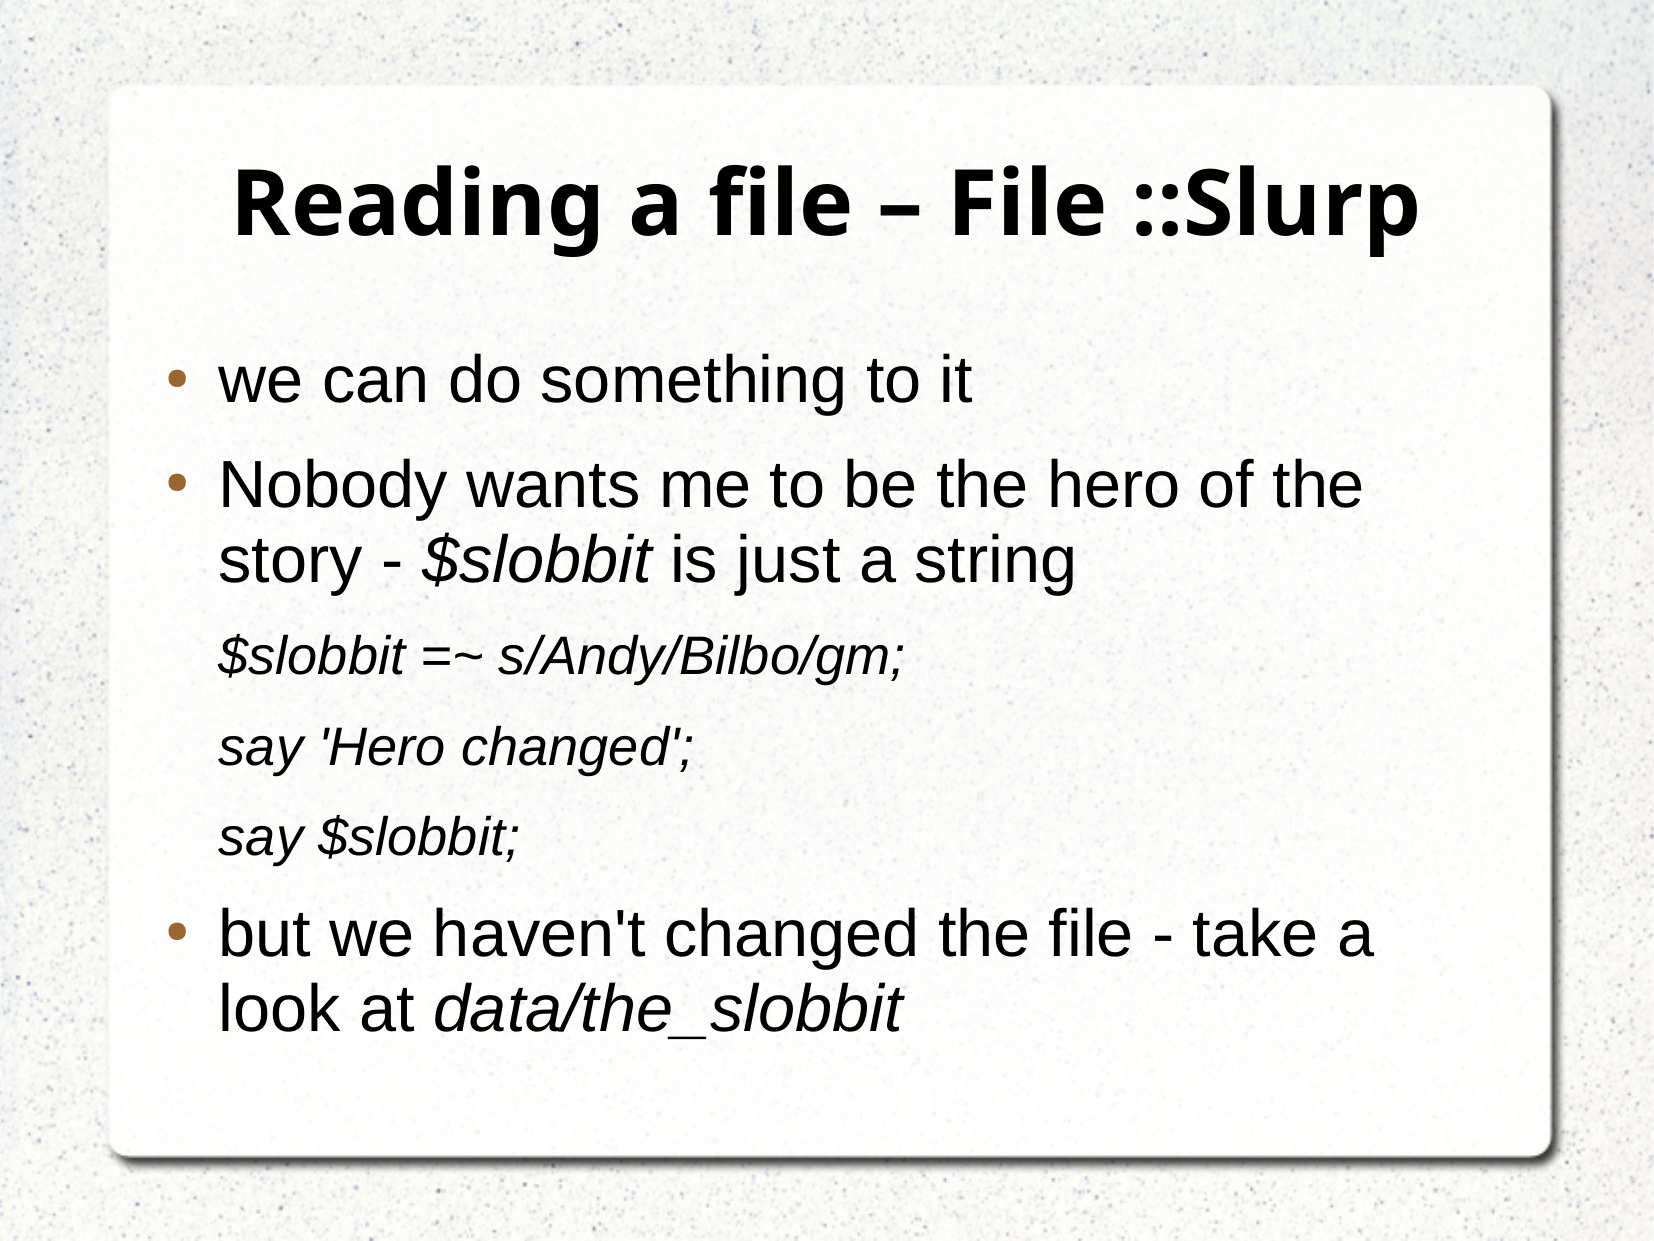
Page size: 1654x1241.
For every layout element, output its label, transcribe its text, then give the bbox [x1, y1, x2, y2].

title Reading a file – File ::Slurp [118, 96, 1536, 304]
picture [0, 0, 1654, 1241]
list we can do something to it Nobody wants me to be the hero of the story - $slobbit is just a string $slobbit =~ s/Andy/Bilbo/gm; say 'Hero changed'; say $slobbit; but we haven't changed the file - take a look at data/the_slobbit [147, 342, 1506, 1045]
